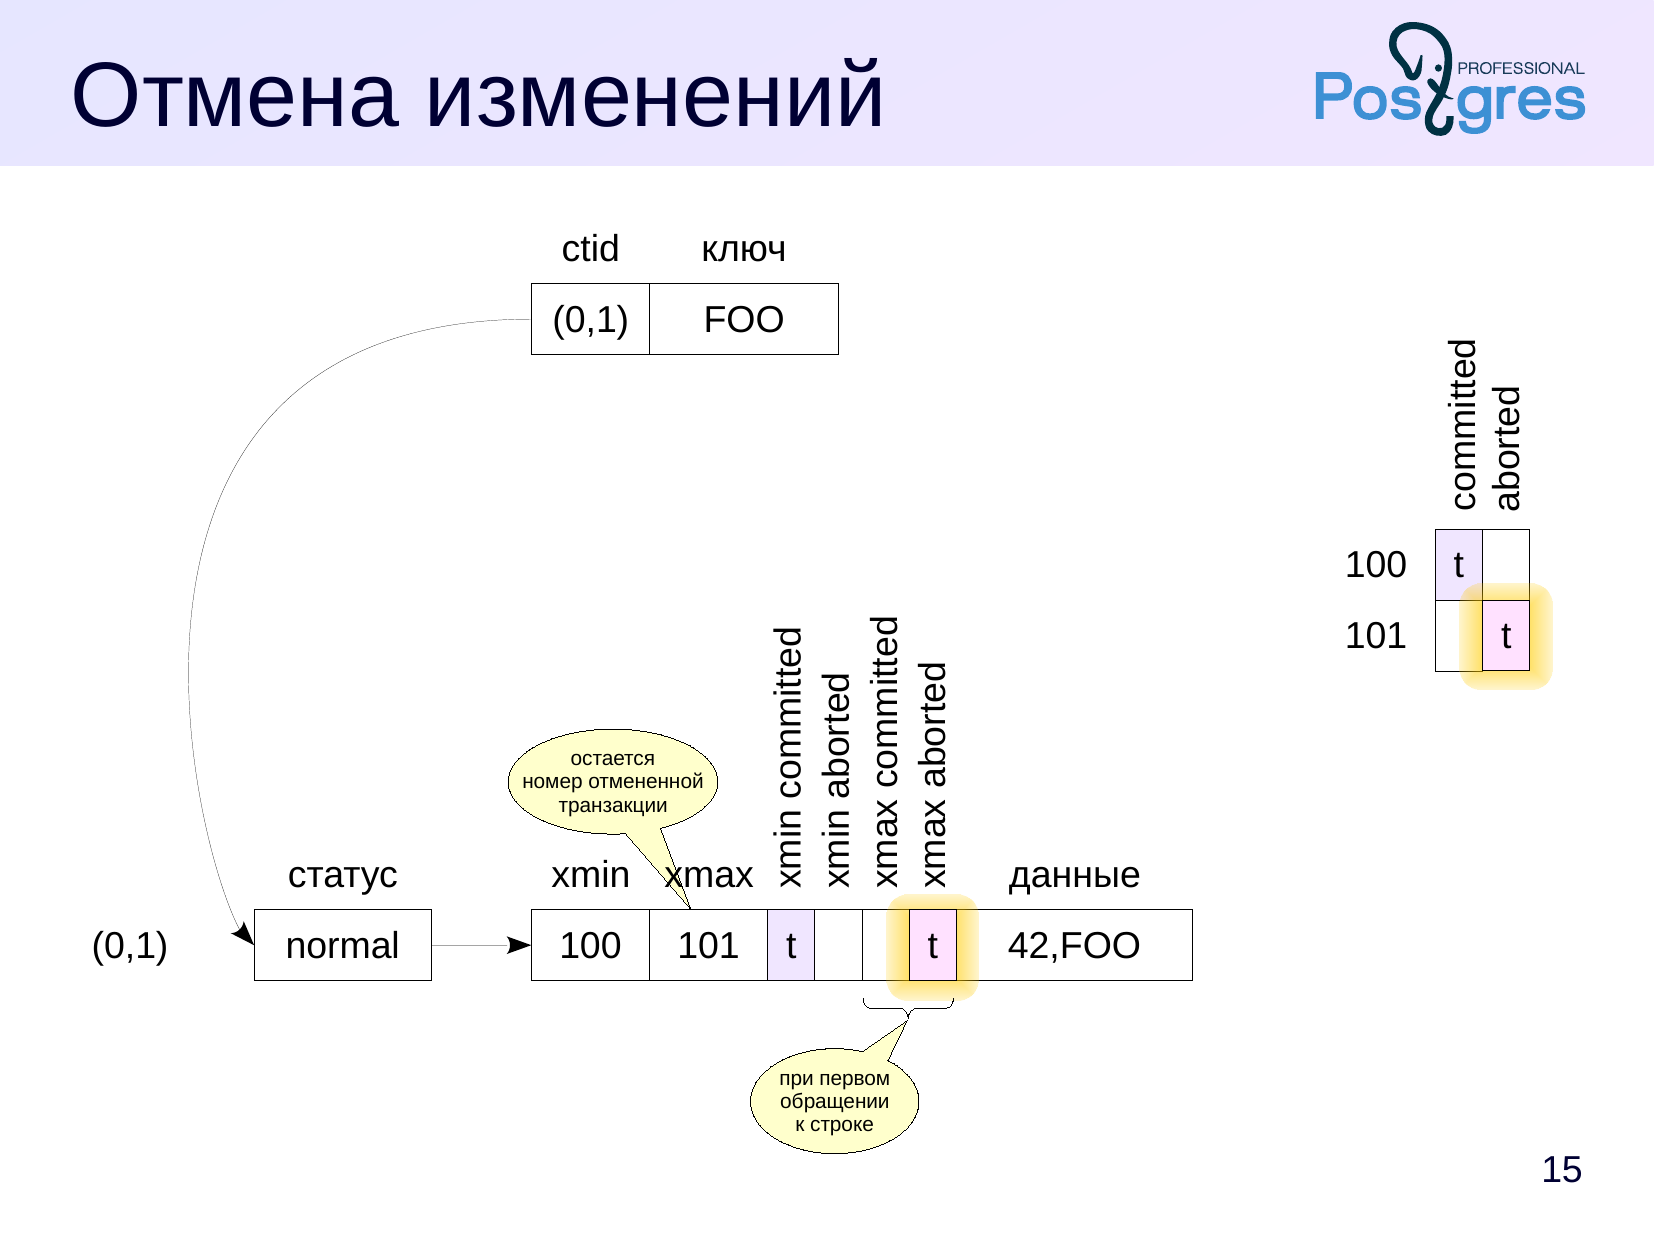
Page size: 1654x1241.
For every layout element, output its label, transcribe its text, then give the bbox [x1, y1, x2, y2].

text_box committed [1435, 330, 1489, 526]
text_box 100 [531, 909, 649, 981]
text_box 100 [1317, 529, 1435, 600]
text_box ключ [649, 212, 839, 283]
text_box при первом обращении к строке [750, 1020, 919, 1154]
text_box xmin committed [761, 590, 811, 904]
text_box t [768, 909, 814, 981]
text_box t [1482, 600, 1530, 671]
text_box 101 [1317, 600, 1435, 671]
text_box остается номер отмененной транзакции [508, 729, 718, 862]
text_box normal [254, 909, 432, 981]
text_box данные [957, 838, 1193, 909]
text_box aborted [1482, 331, 1530, 528]
text_box ctid [531, 212, 649, 283]
text_box xmax [650, 838, 769, 910]
text_box 101 [649, 909, 768, 981]
text_box t [1435, 529, 1483, 600]
text_box 42,FOO [978, 909, 1193, 981]
text_box xmax committed [855, 590, 901, 904]
text_box FOO [649, 283, 839, 355]
text_box (0,1) [531, 283, 649, 355]
text_box xmin aborted [811, 590, 855, 904]
title Отмена изменений [70, 43, 1241, 147]
text_box t [909, 909, 957, 981]
text_box [814, 894, 979, 1001]
text_box статус [254, 838, 432, 909]
text_box xmax aborted [901, 590, 963, 894]
text_box xmin [531, 838, 650, 909]
text_box (0,1) [71, 909, 190, 981]
text_box [1435, 529, 1552, 690]
